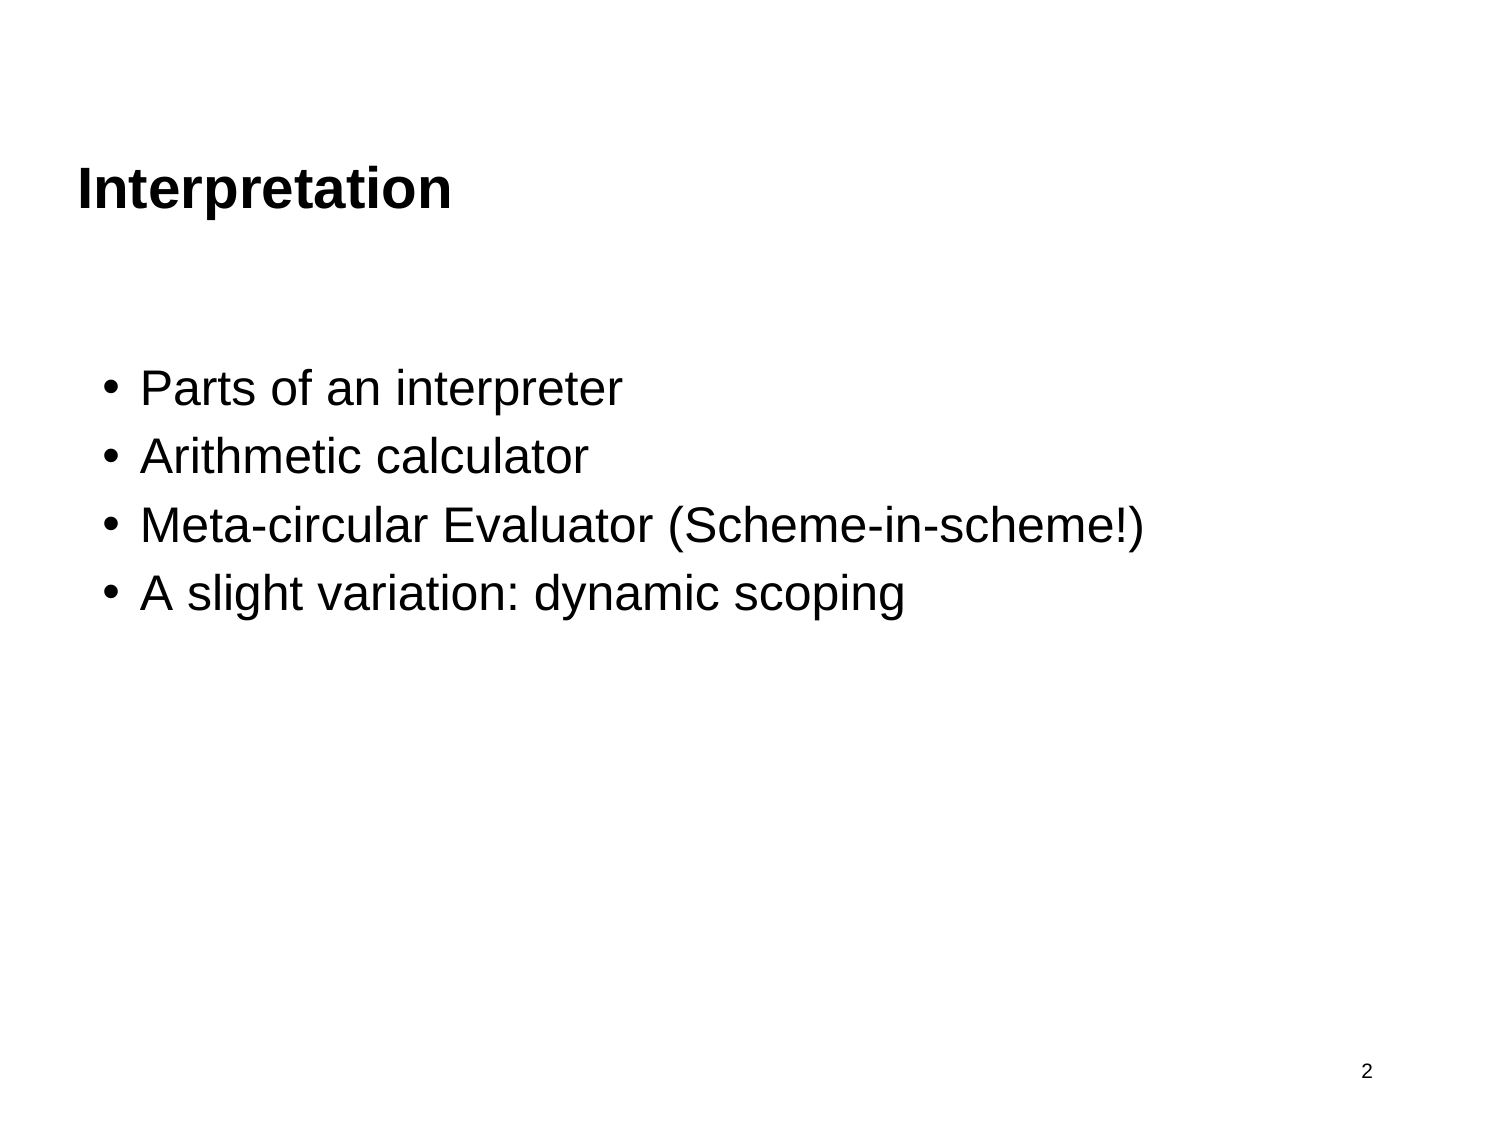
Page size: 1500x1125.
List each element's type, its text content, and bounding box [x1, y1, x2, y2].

text_box <number> [1025, 1049, 1388, 1101]
text_box Parts of an interpreter Arithmetic calculator Meta-circular Evaluator (Scheme-in-scheme!) A slight variation: dynamic scoping [87, 350, 1292, 1076]
text_box Interpretation [62, 62, 1338, 313]
